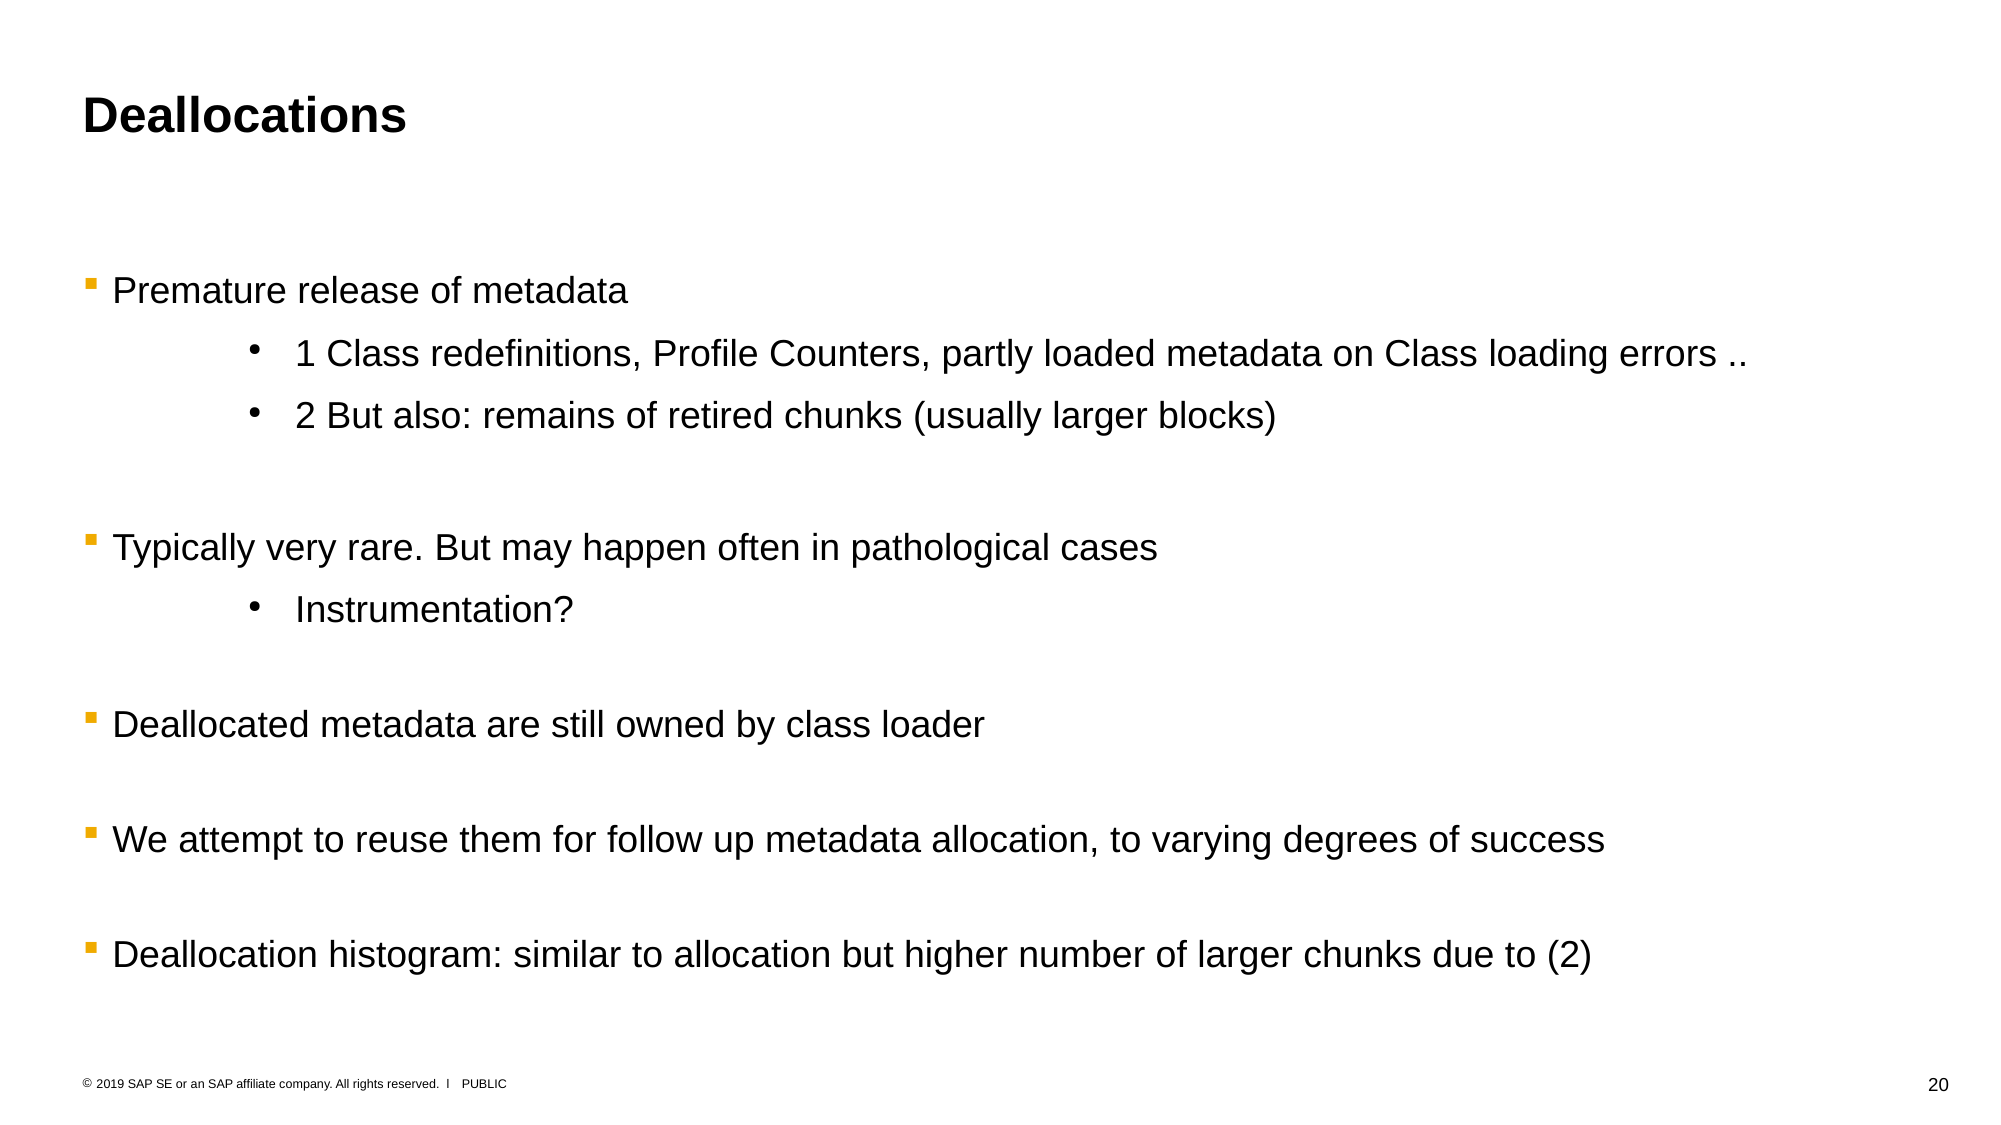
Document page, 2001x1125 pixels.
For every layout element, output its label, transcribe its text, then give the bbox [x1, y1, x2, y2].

list Premature release of metadata 1 Class redefinitions, Profile Counters, partly loaded metadata on Class loading errors .. 2 But also: remains of retired chunks (usually larger blocks) Typically very rare. But may happen often in pathological cases Instrumentation? Deallocated metadata are still owned by class loader We attempt to reuse them for follow up metadata allocation, to varying degrees of success Deallocation histogram: similar to allocation but higher number of larger chunks due to (2) [82, 265, 1918, 1040]
title Deallocations [82, 82, 1918, 144]
